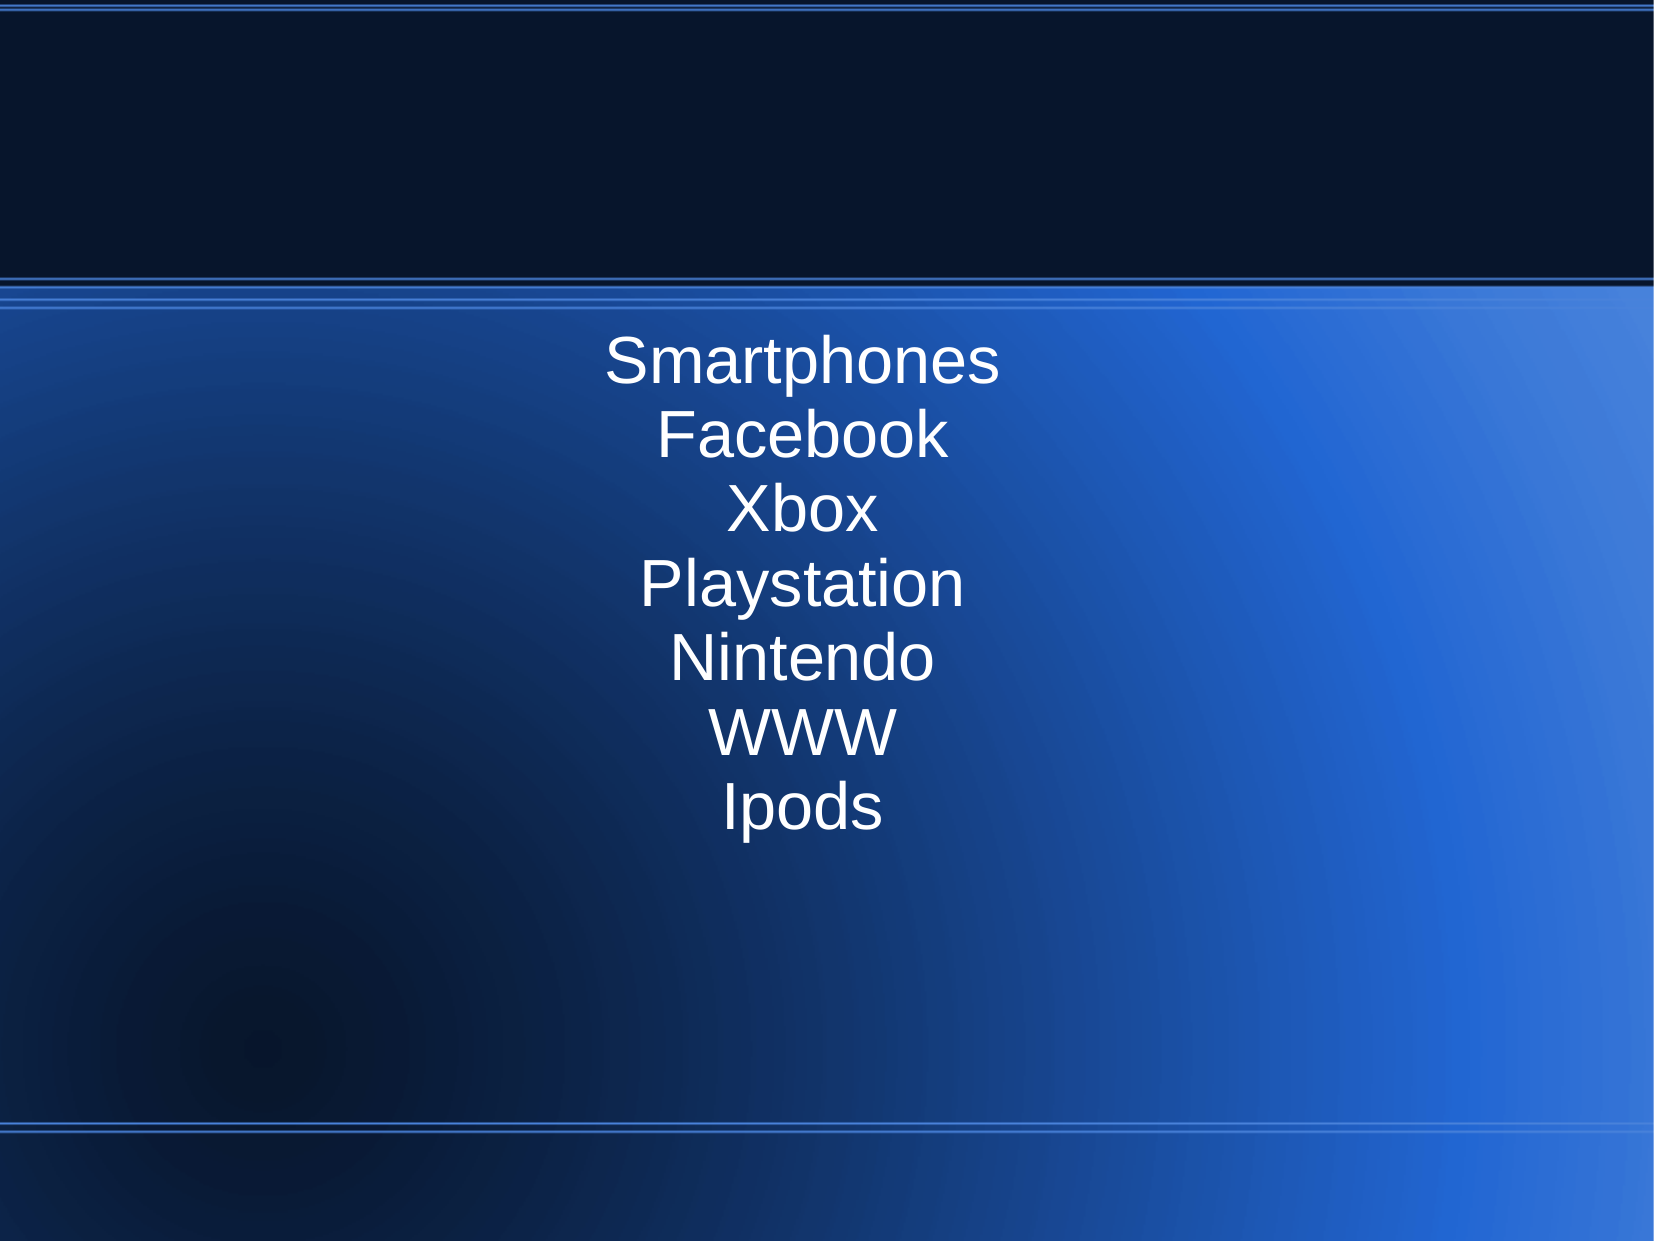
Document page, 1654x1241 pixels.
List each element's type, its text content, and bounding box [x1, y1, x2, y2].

subtitle Smartphones Facebook Xbox Playstation Nintendo WWW Ipods [59, 59, 1547, 1184]
picture [0, 0, 1654, 1241]
